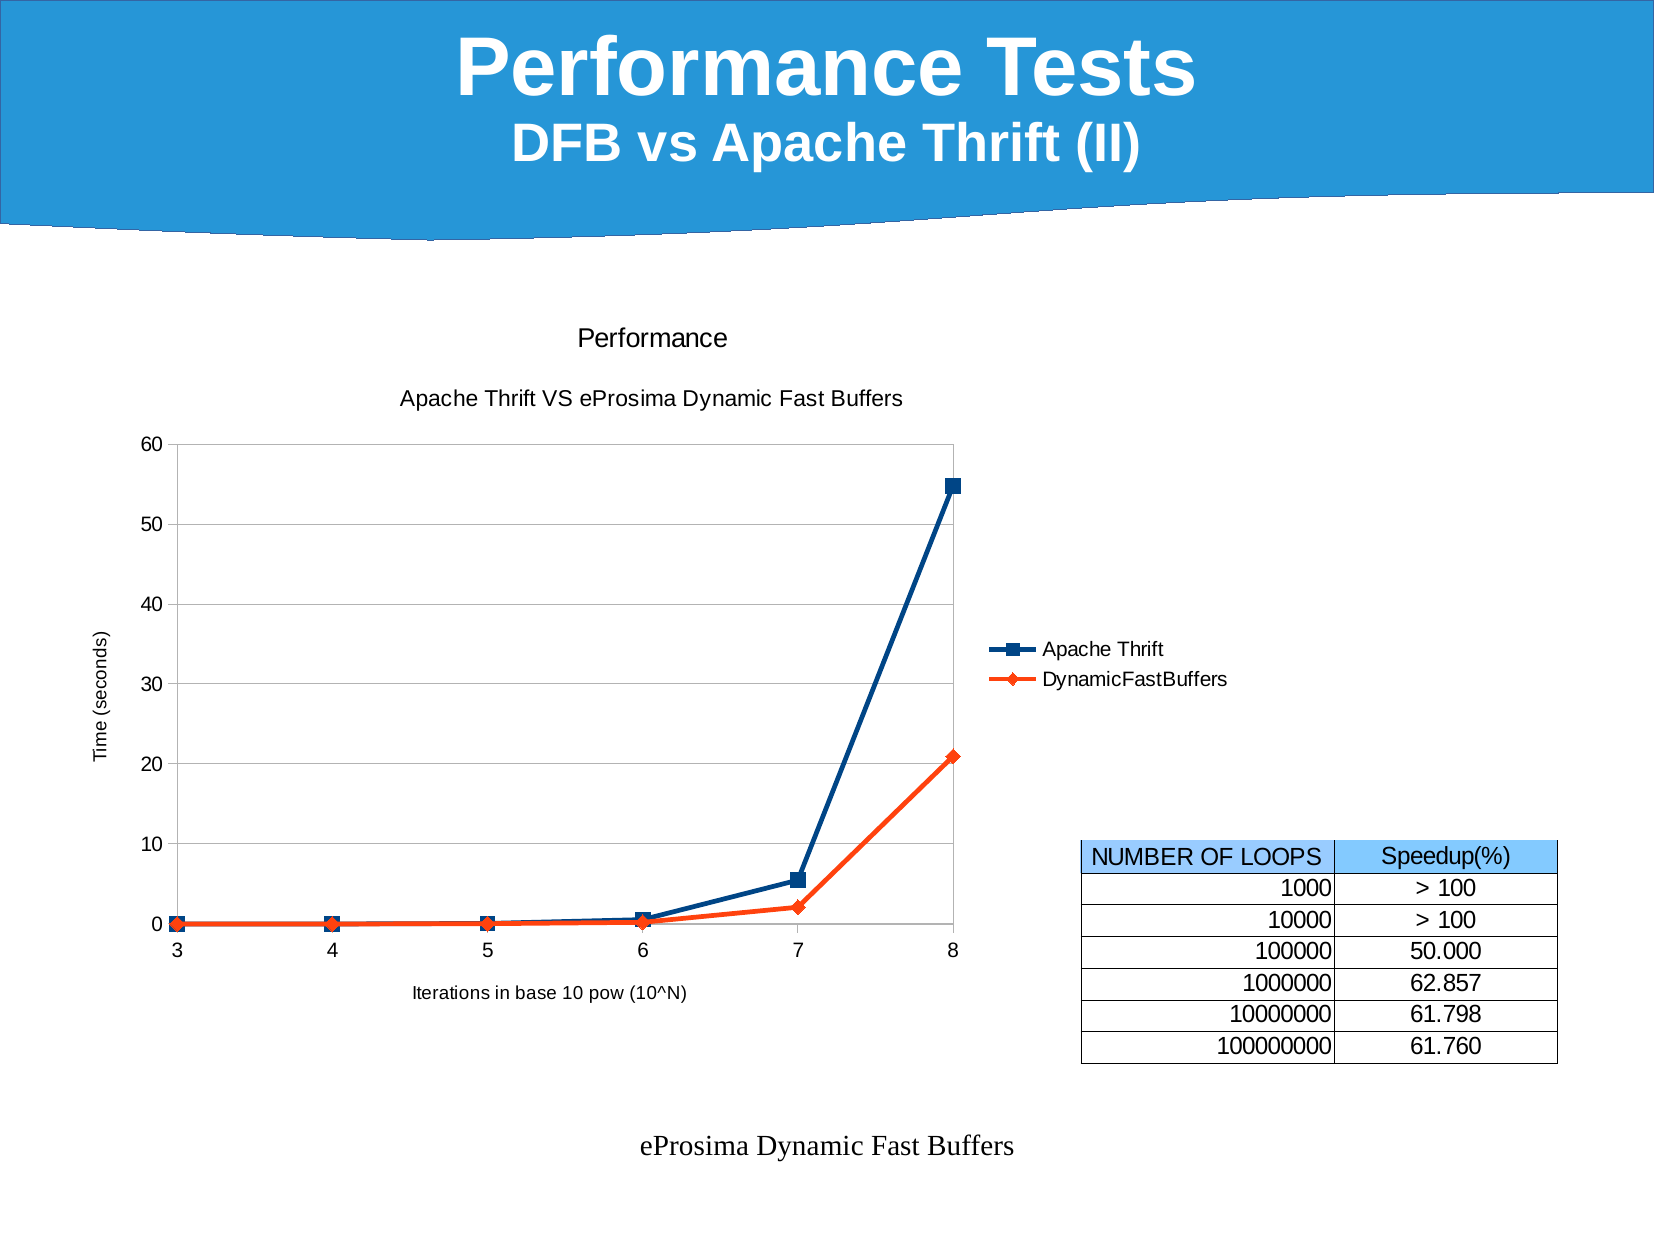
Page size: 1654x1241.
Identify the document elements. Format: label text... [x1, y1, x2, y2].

chart [56, 293, 1248, 1036]
picture [1080, 840, 1561, 1066]
text_box Performance Tests DFB vs Apache Thrift (II) [0, 0, 1654, 241]
